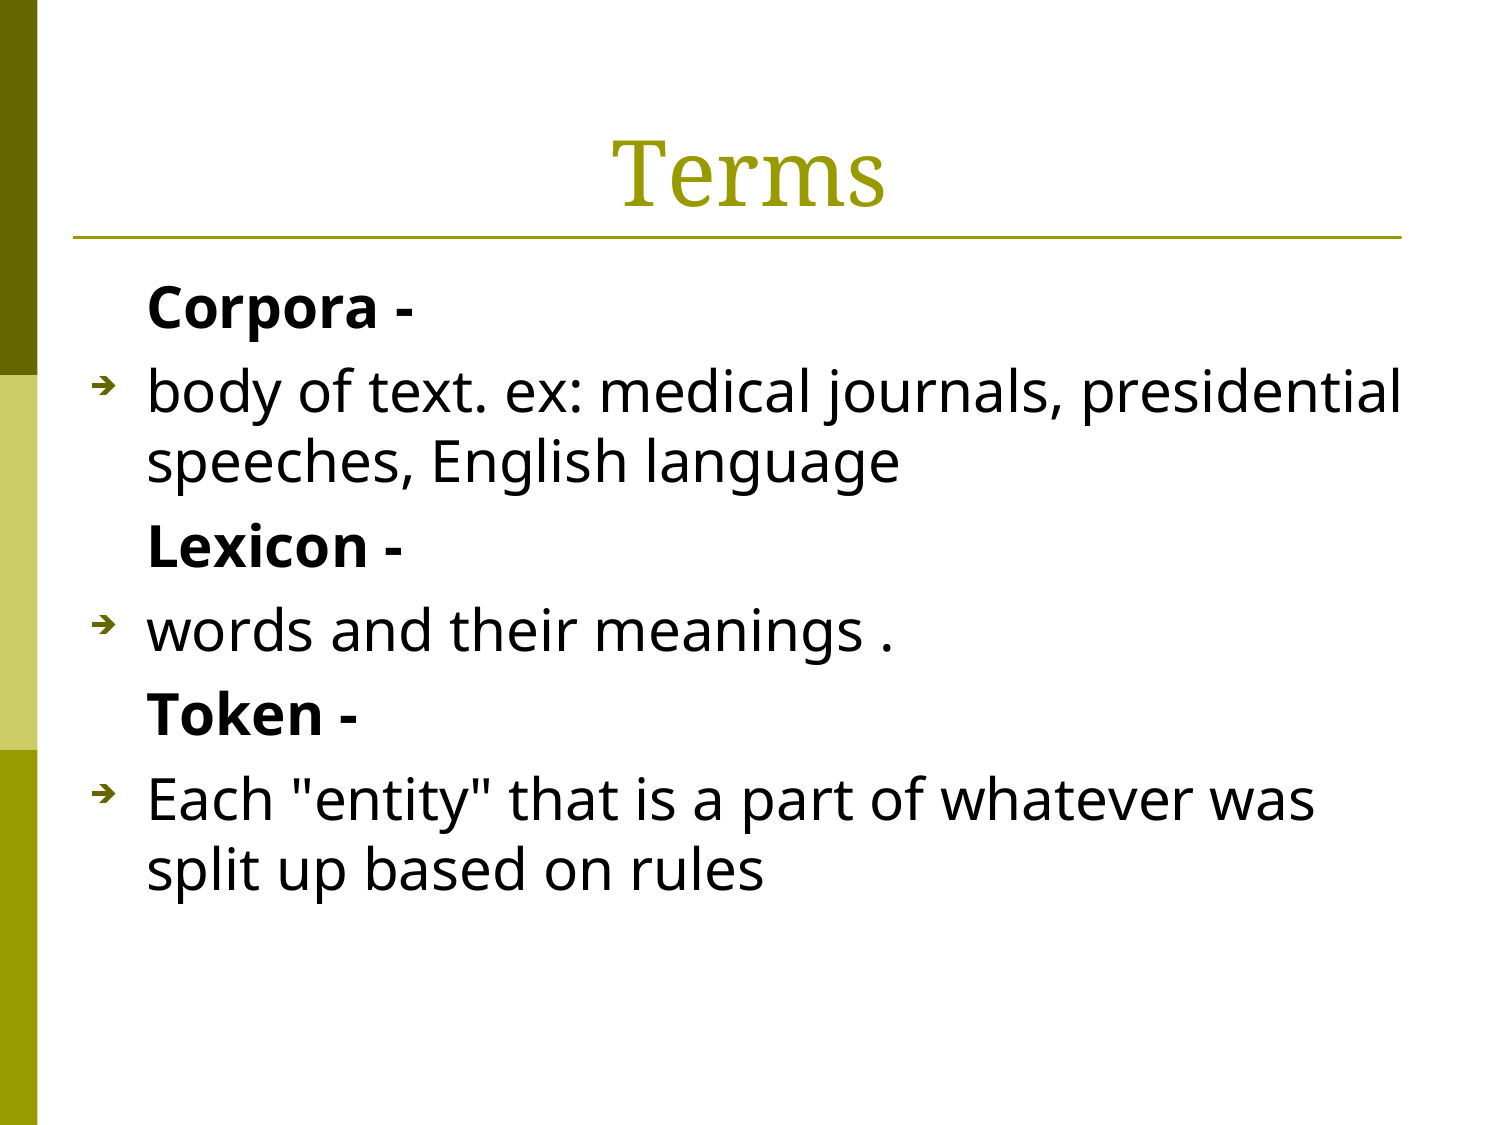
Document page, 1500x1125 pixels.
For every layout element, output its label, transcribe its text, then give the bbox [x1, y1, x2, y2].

title Terms [75, 45, 1426, 233]
list Corpora - body of text. ex: medical journals, presidential speeches, English language Lexicon - words and their meanings . Token - Each "entity" that is a part of whatever was split up based on rules [75, 262, 1426, 1006]
